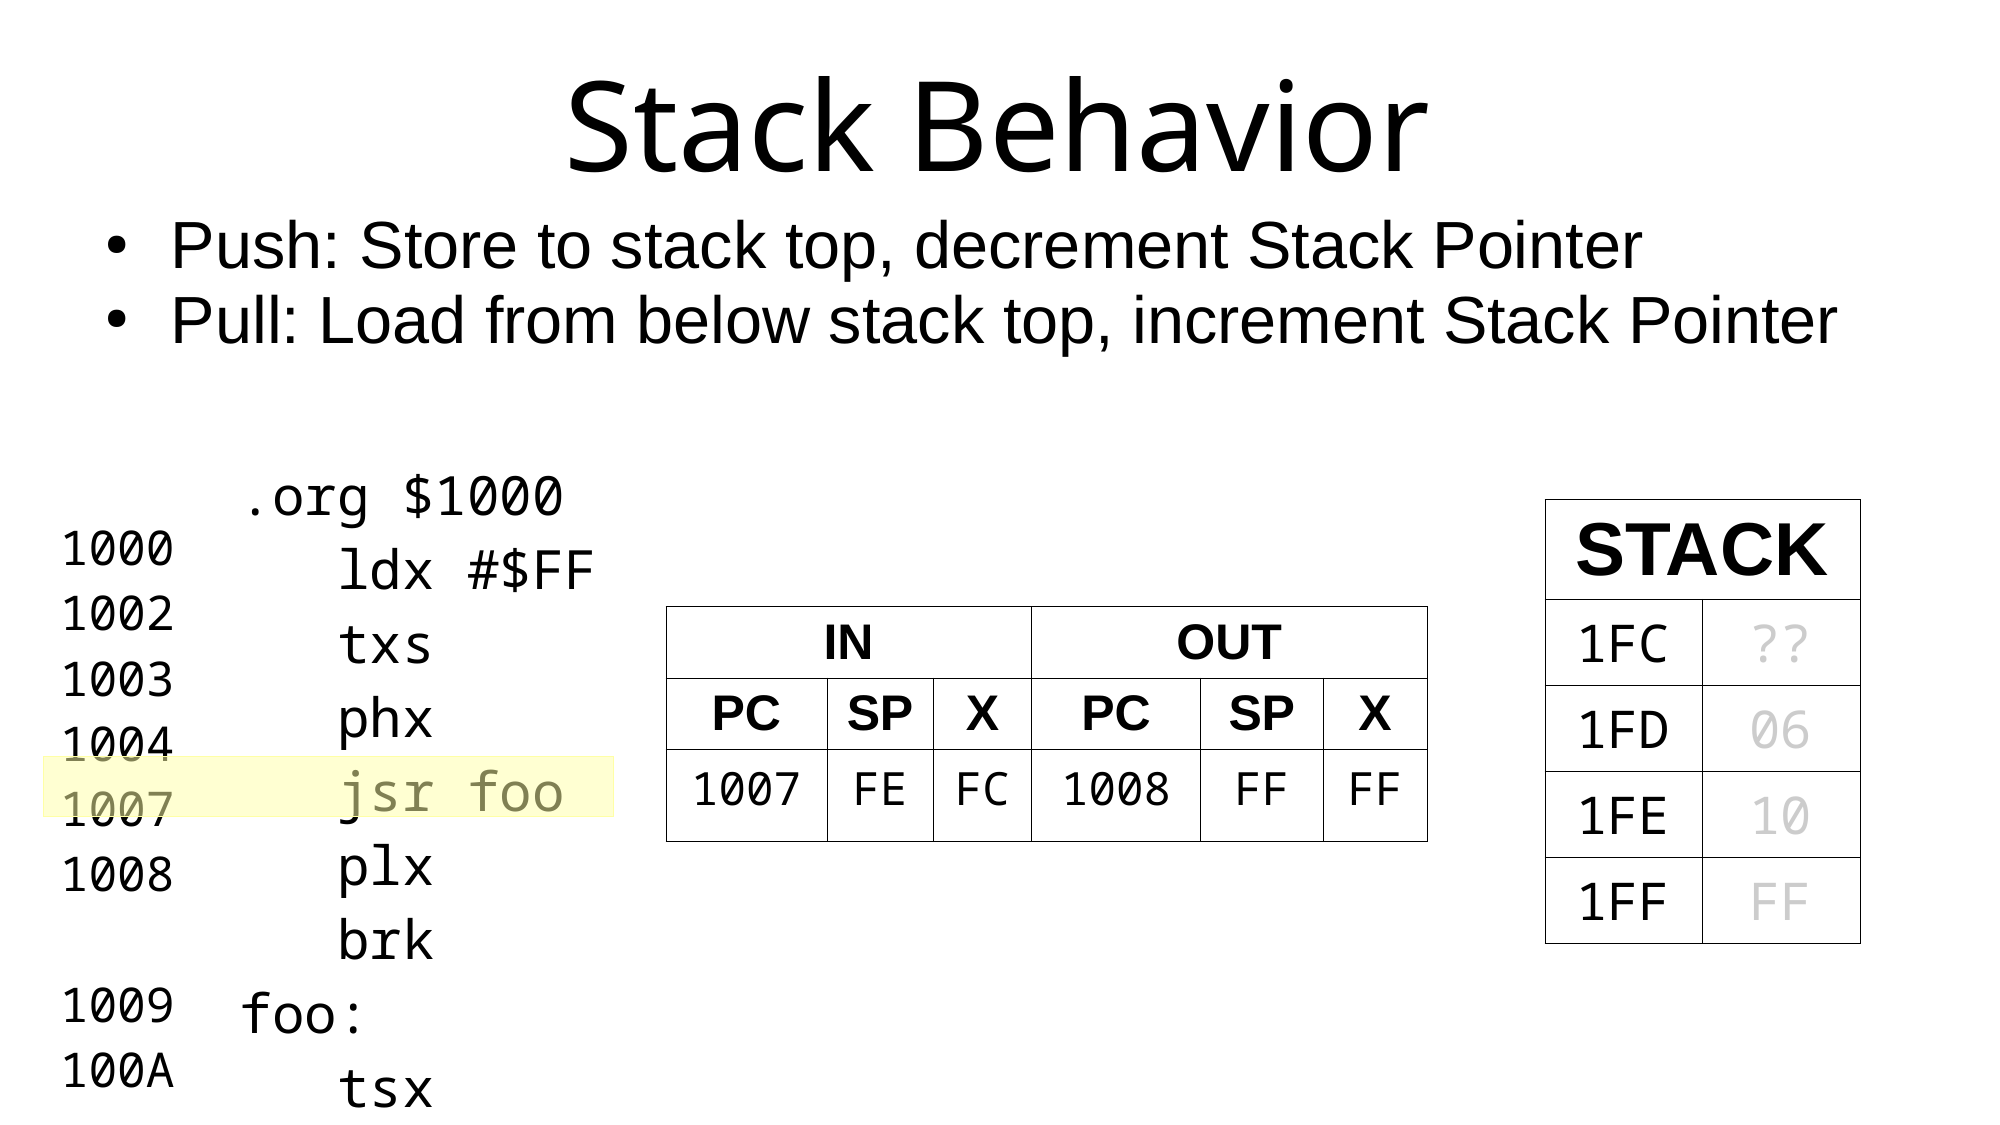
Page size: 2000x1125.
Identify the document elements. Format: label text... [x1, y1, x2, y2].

text_box [43, 756, 614, 817]
table_cell 1008 [1032, 750, 1200, 841]
table_cell 1FE [1546, 772, 1702, 857]
table_cell 1FC [1546, 600, 1702, 685]
text_box .org $1000 ldx #$FF txs phx jsr foo plx brk foo: tsx rts [225, 450, 782, 1075]
table_cell PC [1032, 679, 1200, 749]
table_cell PC [667, 679, 827, 749]
table_cell 1FF [1546, 858, 1702, 943]
table_cell FF [1703, 858, 1860, 943]
table_cell 1FD [1546, 686, 1702, 771]
text_box 1000 1002 1003 1004 1007 1008 1009 100A [45, 506, 226, 756]
text_box 1000 1002 1003 1004 1007 1008 1009 100A [45, 817, 226, 1077]
table_cell SP [828, 679, 933, 749]
table_cell X [1324, 679, 1427, 749]
table_cell FF [1201, 750, 1323, 841]
title Stack Behavior [30, 22, 1966, 240]
table_cell 10 [1703, 772, 1860, 857]
table_cell 1007 [667, 750, 827, 841]
table_header STACK [1546, 500, 1860, 599]
table_cell X [934, 679, 1031, 749]
table_cell SP [1201, 679, 1323, 749]
table_cell 06 [1703, 686, 1860, 771]
table_cell FC [934, 750, 1031, 841]
table_cell FF [1324, 750, 1427, 841]
text_box Push: Store to stack top, decrement Stack Pointer Pull: Load from below stack top, increment Stack Pointer [90, 201, 1856, 366]
table_cell ?? [1703, 600, 1860, 685]
table_cell FE [828, 750, 933, 841]
table_header IN [667, 607, 1031, 678]
table_header OUT [1032, 607, 1427, 678]
